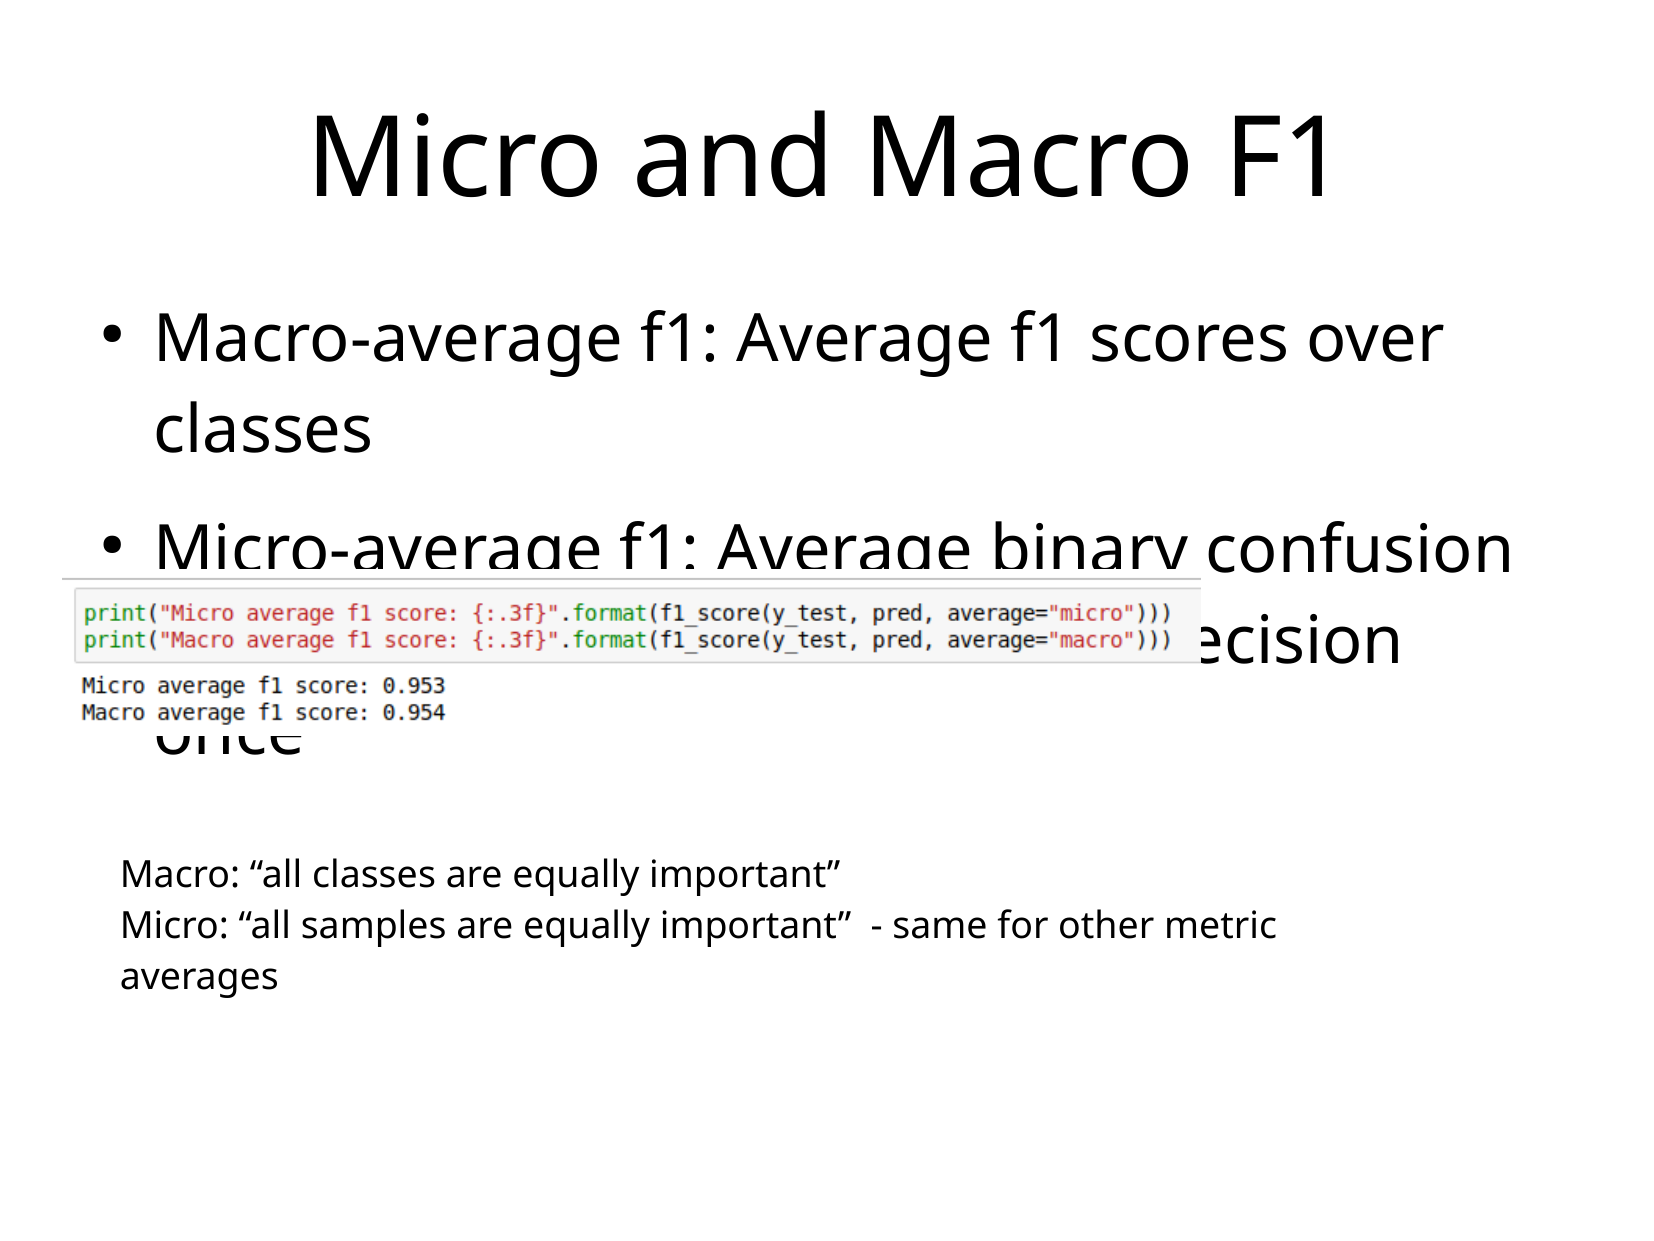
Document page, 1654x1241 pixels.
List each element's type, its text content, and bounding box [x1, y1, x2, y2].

text_box Macro: “all classes are equally important” Micro: “all samples are equally important” - same for other metric averages [105, 840, 1456, 931]
title Micro and Macro F1 [82, 49, 1571, 257]
picture [62, 569, 1201, 736]
list Macro-average f1: Average f1 scores over classes Micro-average f1: Average binary confusion matrices, then compute recall, precision once [82, 290, 1571, 1010]
